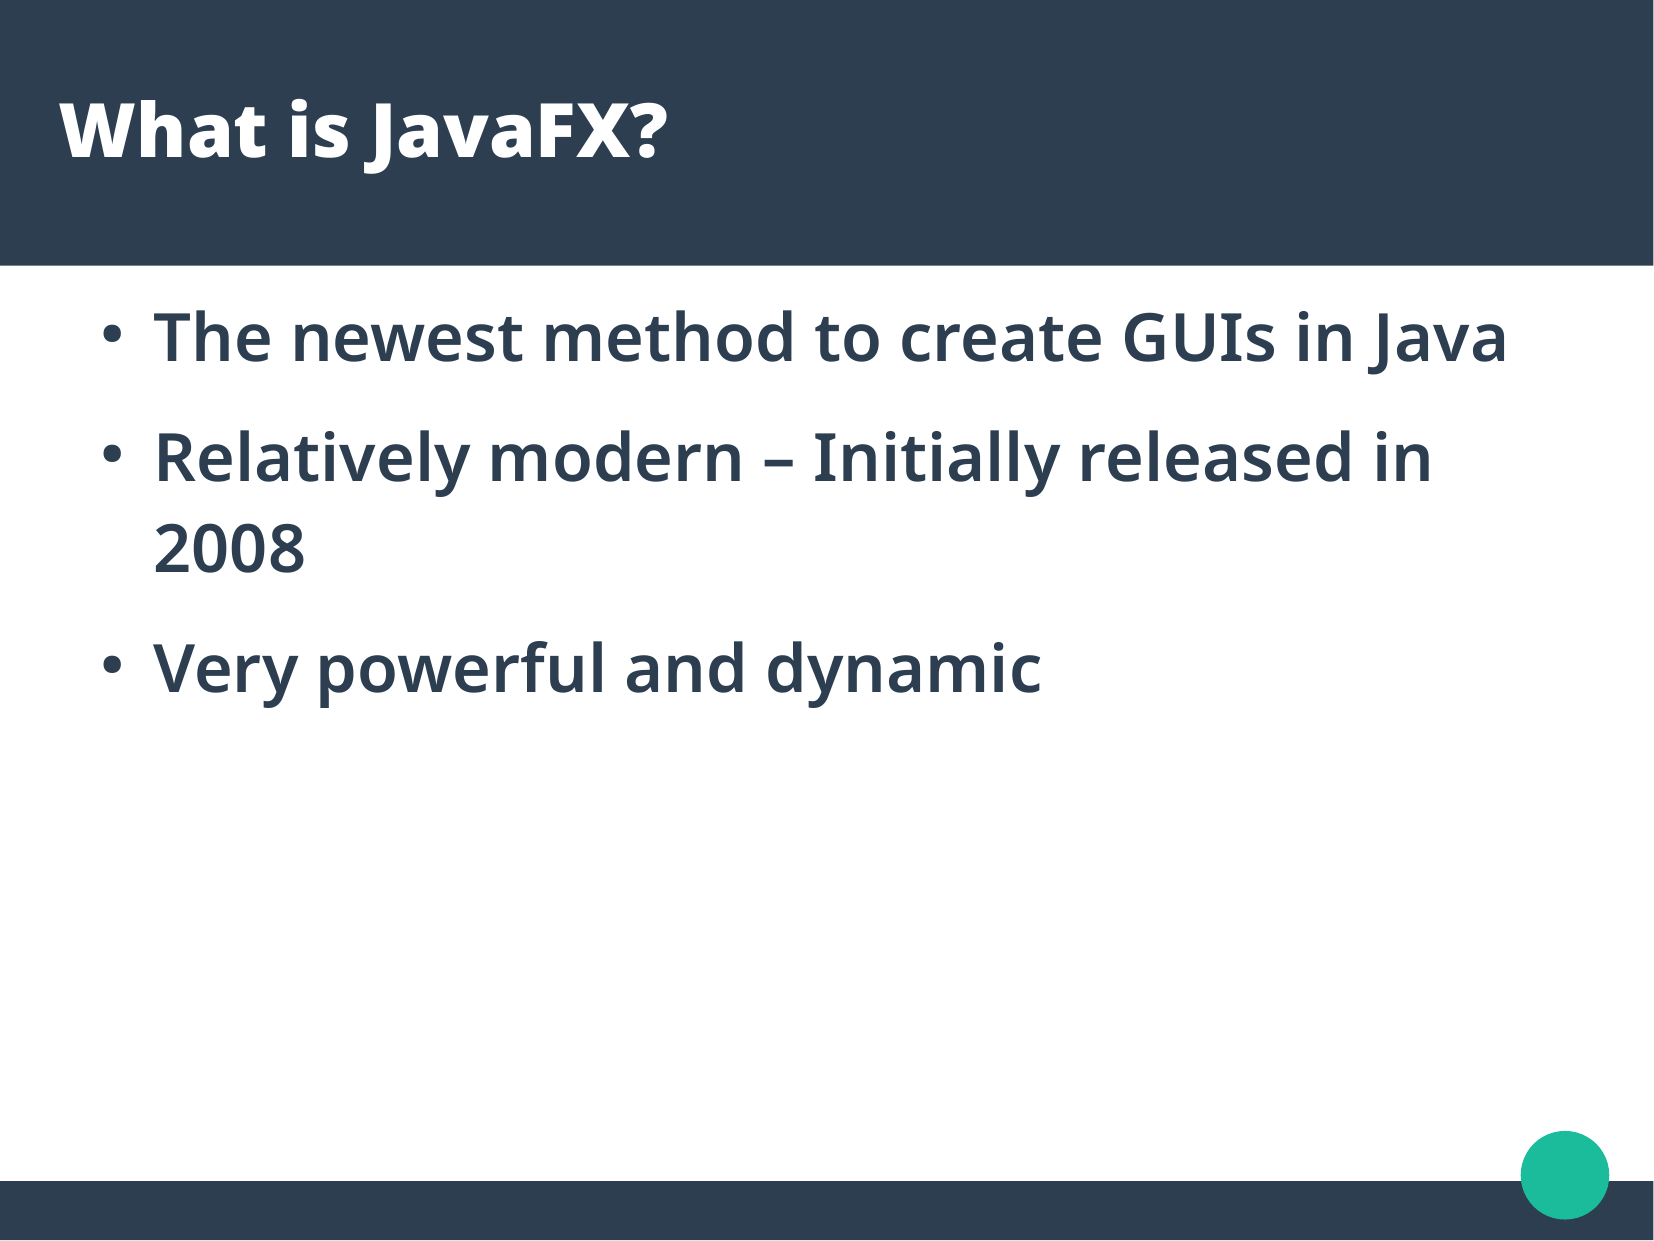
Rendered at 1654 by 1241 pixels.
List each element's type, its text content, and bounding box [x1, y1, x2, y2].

list The newest method to create GUIs in Java Relatively modern – Initially released in 2008 Very powerful and dynamic [82, 290, 1571, 1010]
title What is JavaFX? [59, 49, 1595, 207]
